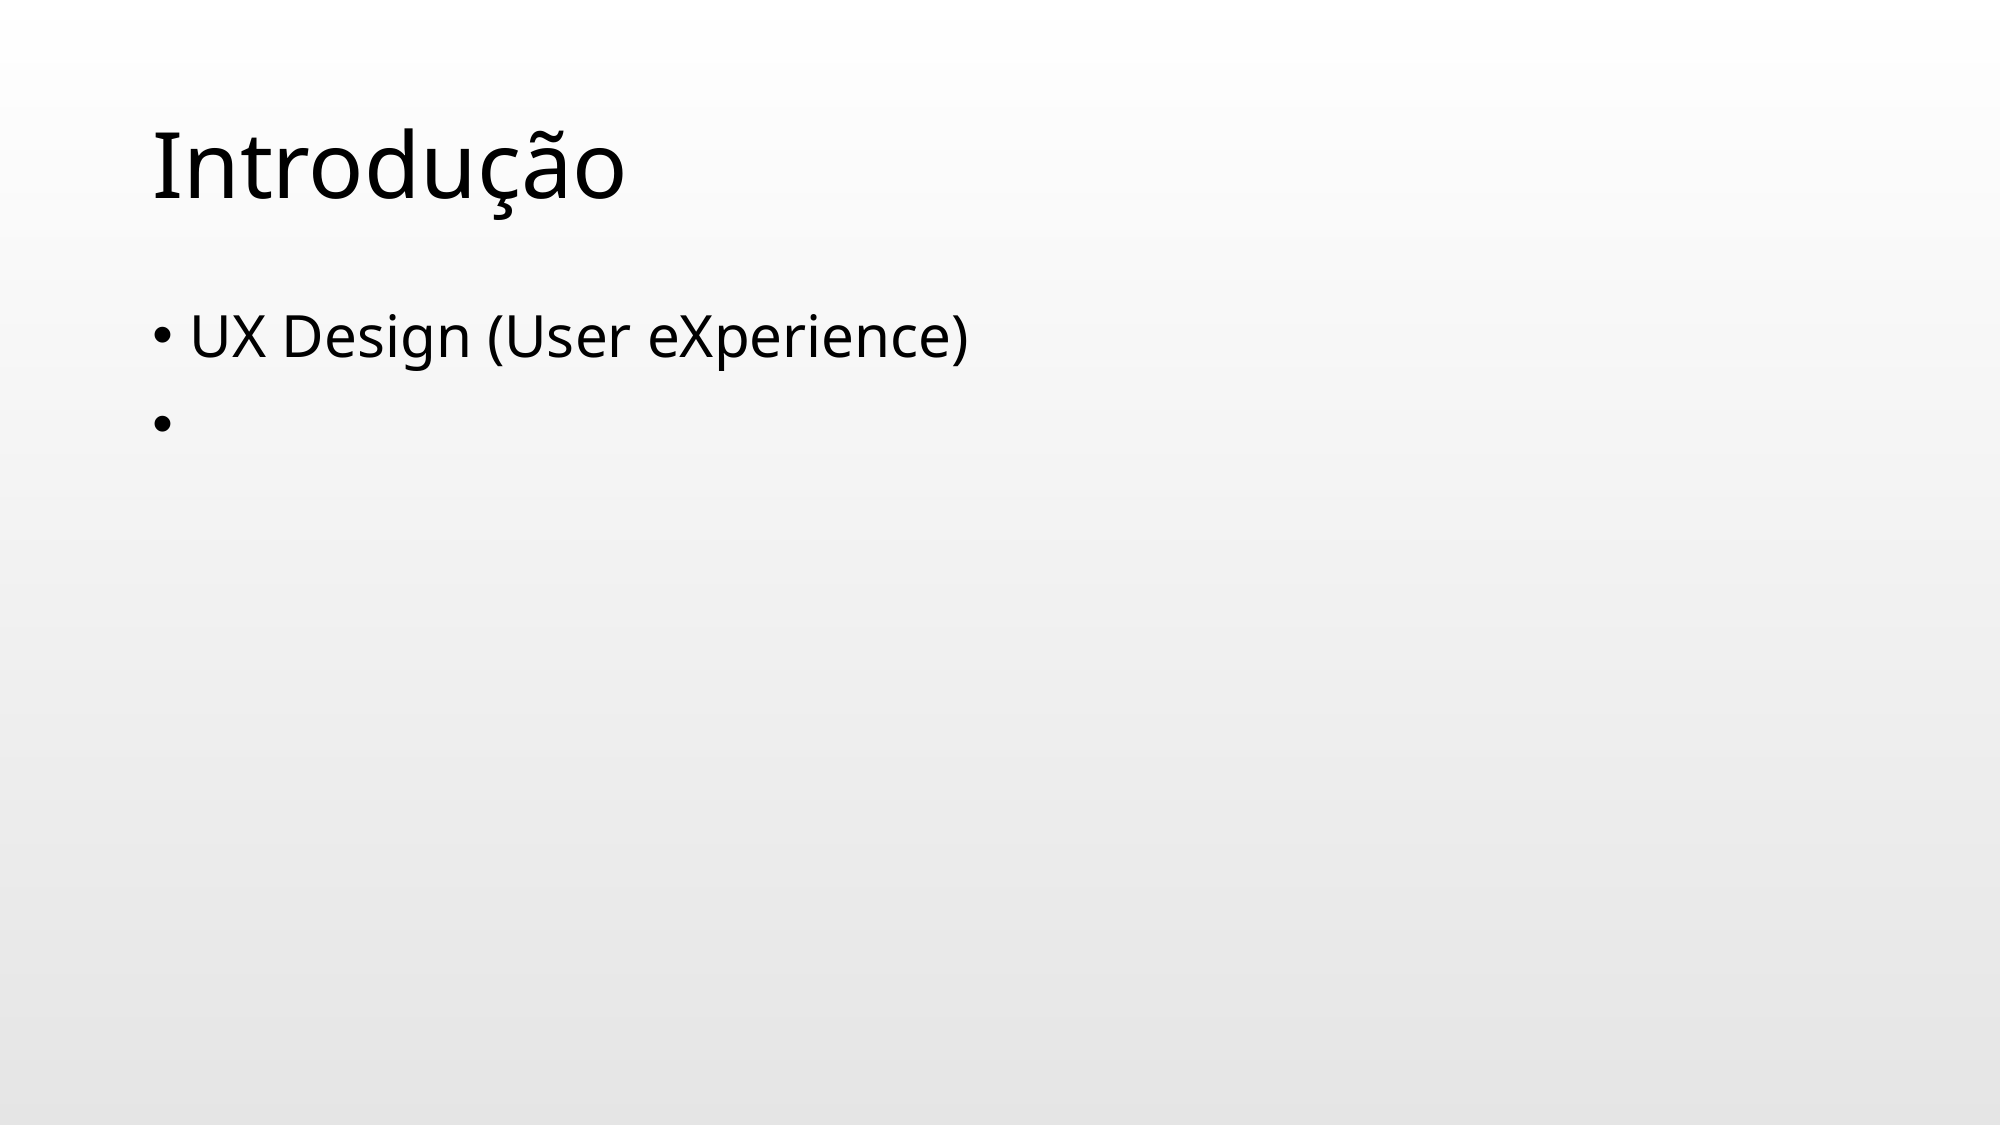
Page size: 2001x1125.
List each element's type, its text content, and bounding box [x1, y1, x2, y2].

list UX Design (User eXperience) [137, 299, 1863, 1014]
title Introdução [137, 59, 1863, 278]
